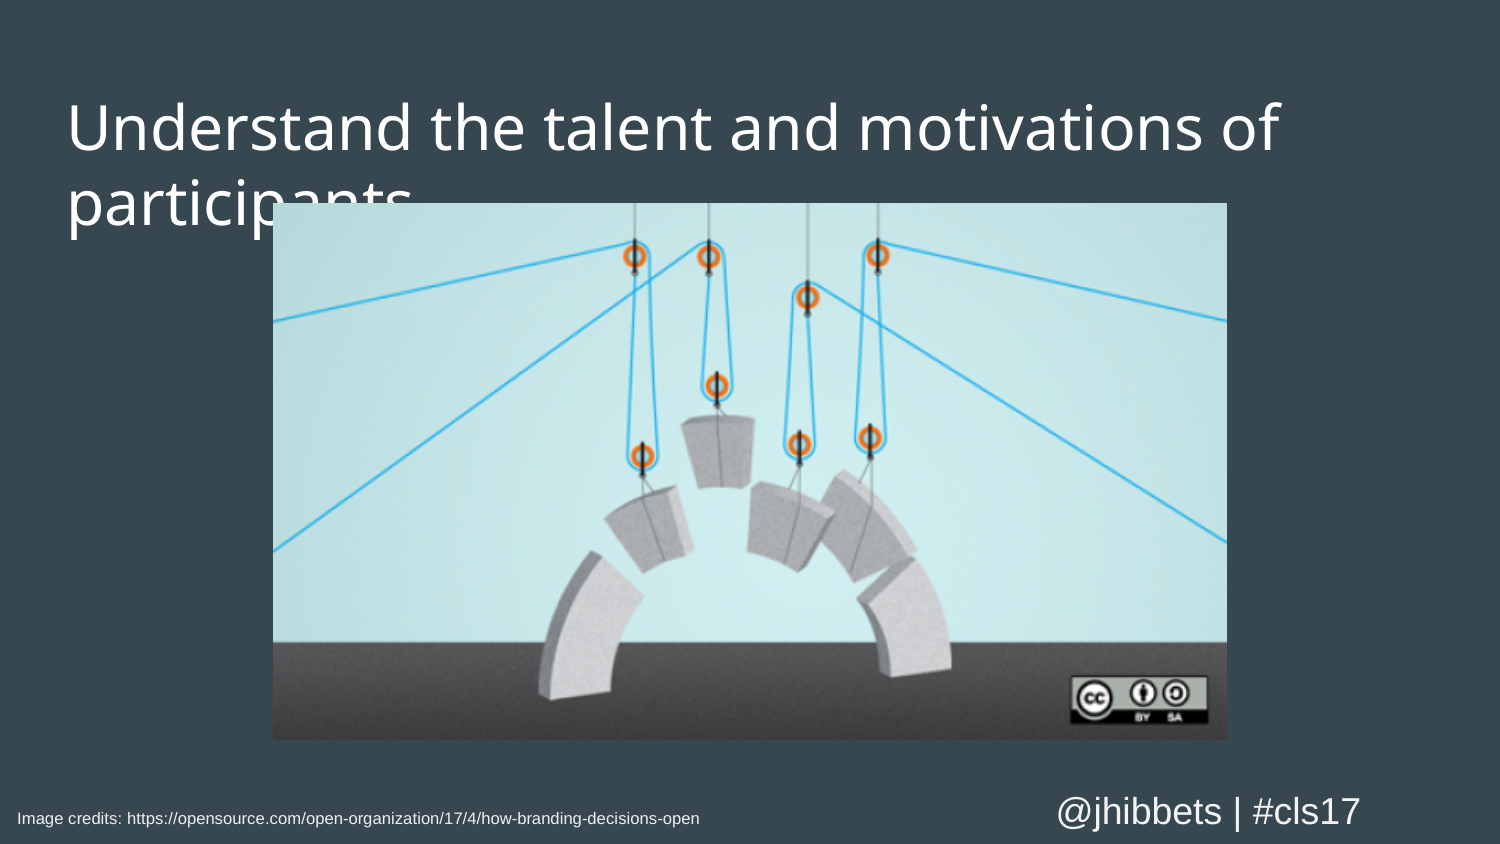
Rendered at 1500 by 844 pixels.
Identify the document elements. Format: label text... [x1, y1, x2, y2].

title Understand the talent and motivations of participants [51, 72, 1449, 167]
text_box Image credits: https://opensource.com/open-organization/17/4/how-branding-decisions-open [2, 792, 773, 834]
picture [273, 203, 1227, 740]
